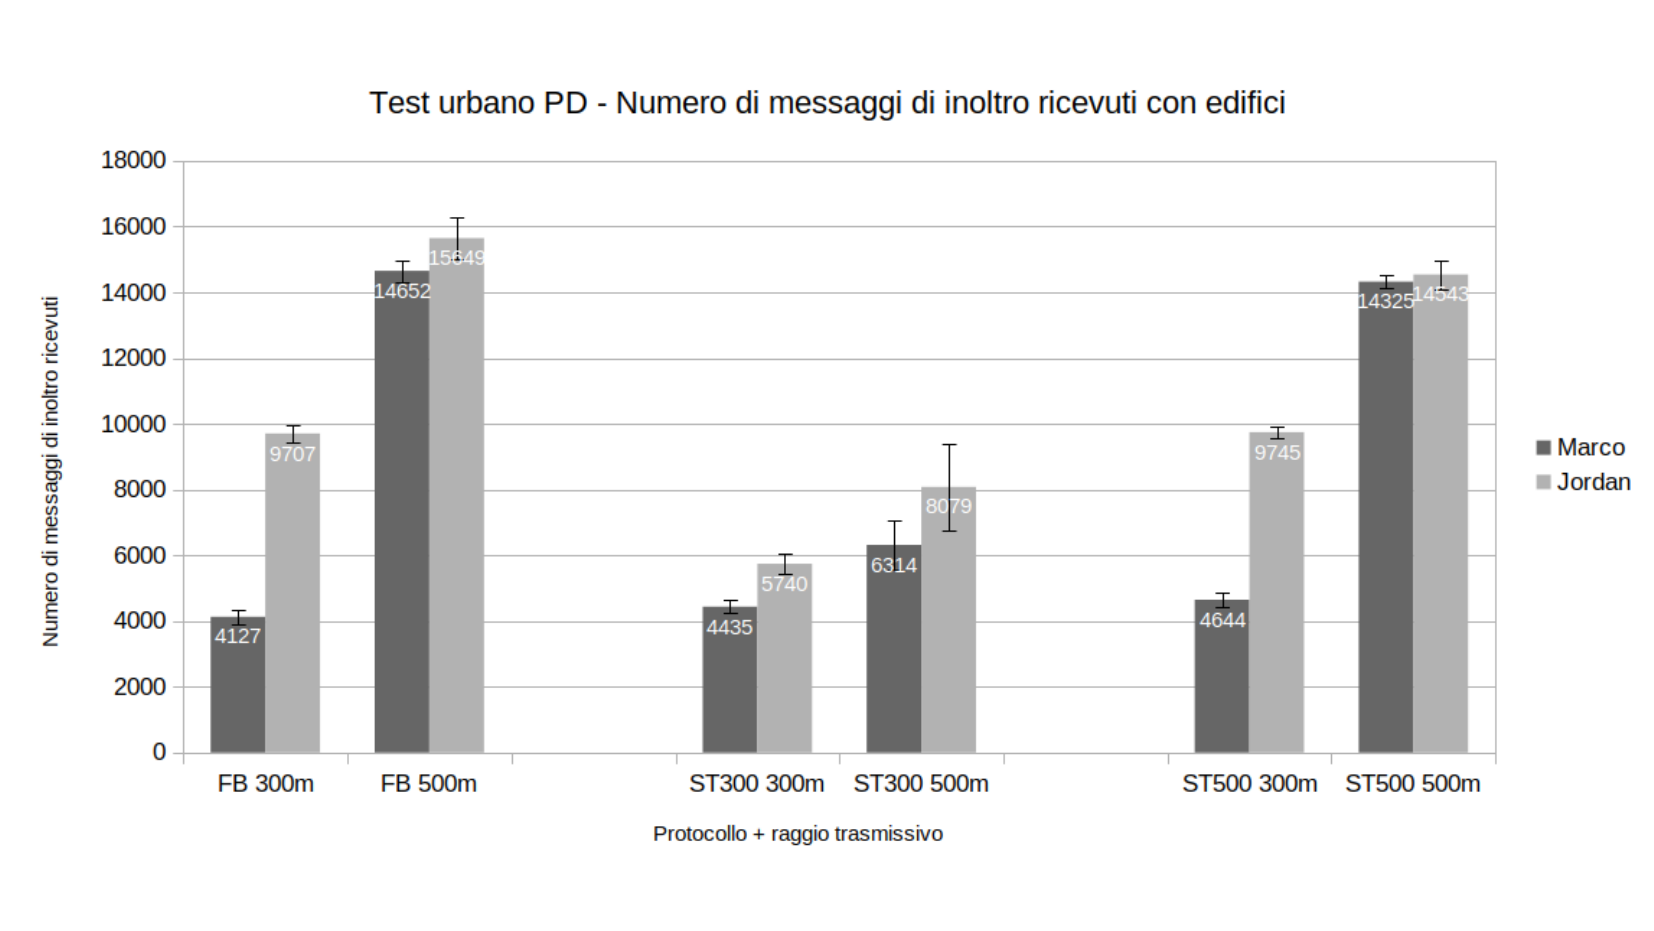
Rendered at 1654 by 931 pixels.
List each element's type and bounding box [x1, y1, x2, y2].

picture [0, 50, 1654, 880]
